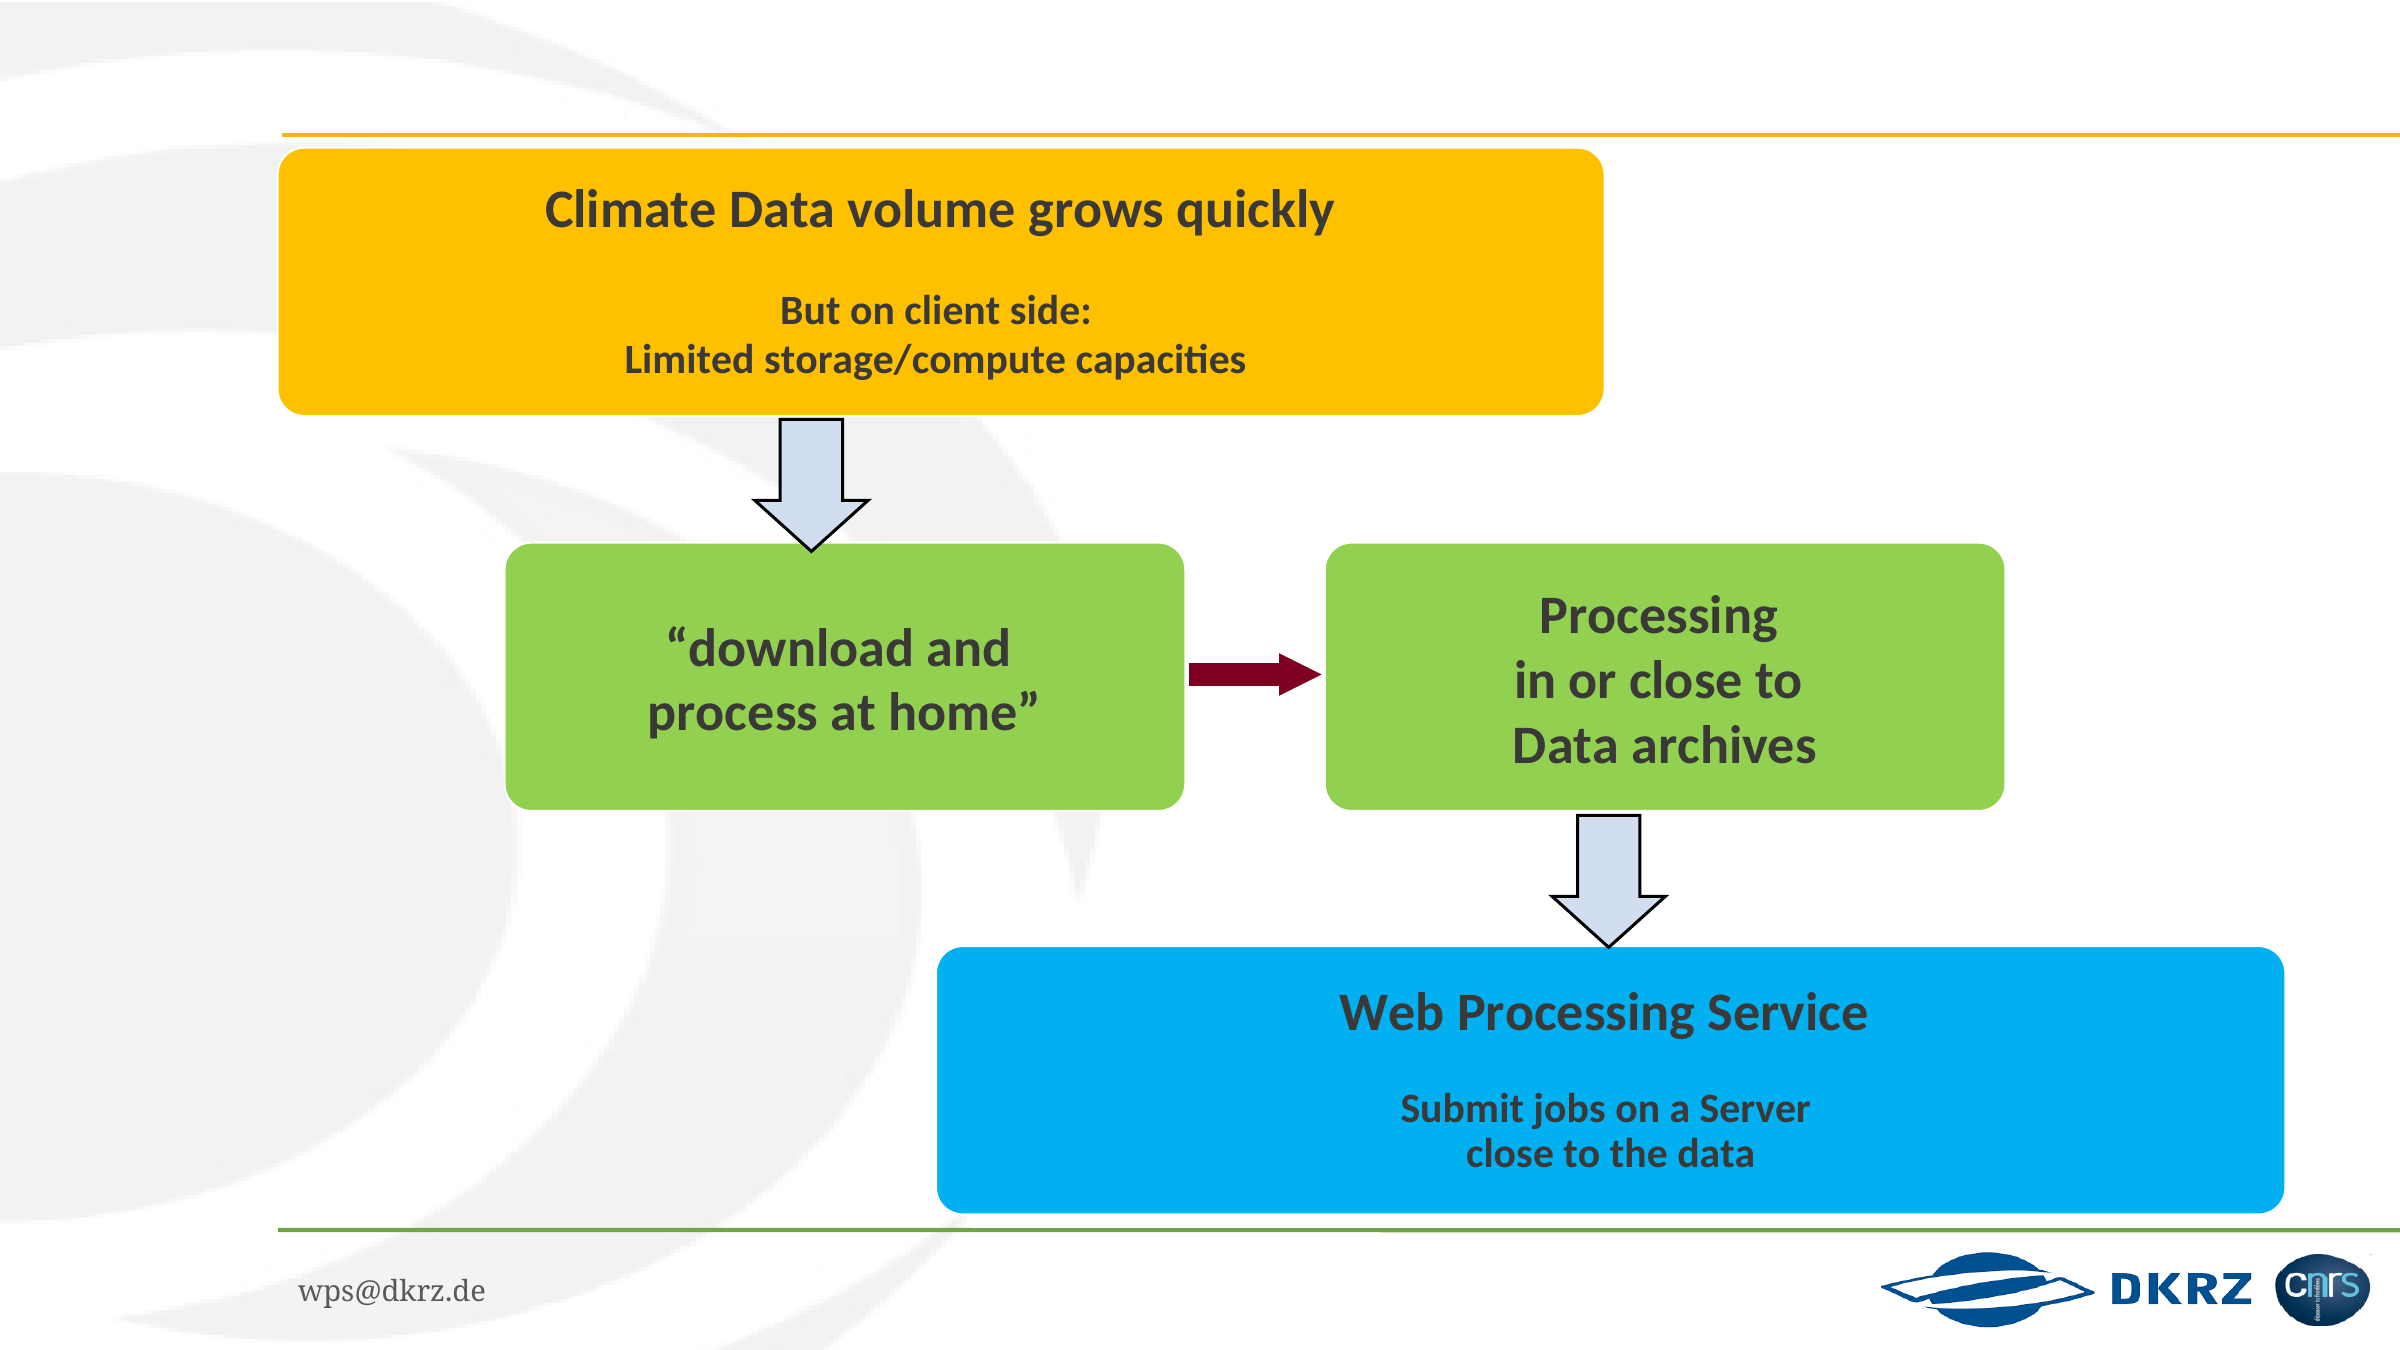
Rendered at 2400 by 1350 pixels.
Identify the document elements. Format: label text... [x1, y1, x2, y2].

text_box [1552, 815, 1666, 948]
text_box Processing in or close to Data archives [1324, 542, 2006, 812]
text_box [754, 419, 869, 552]
text_box Web Processing Service Submit jobs on a Server close to the data [936, 946, 2286, 1215]
picture [0, 0, 2400, 1350]
text_box “download and process at home” [504, 542, 1186, 812]
text_box Climate Data volume grows quickly But on client side: Limited storage/compute capacities [277, 147, 1605, 417]
